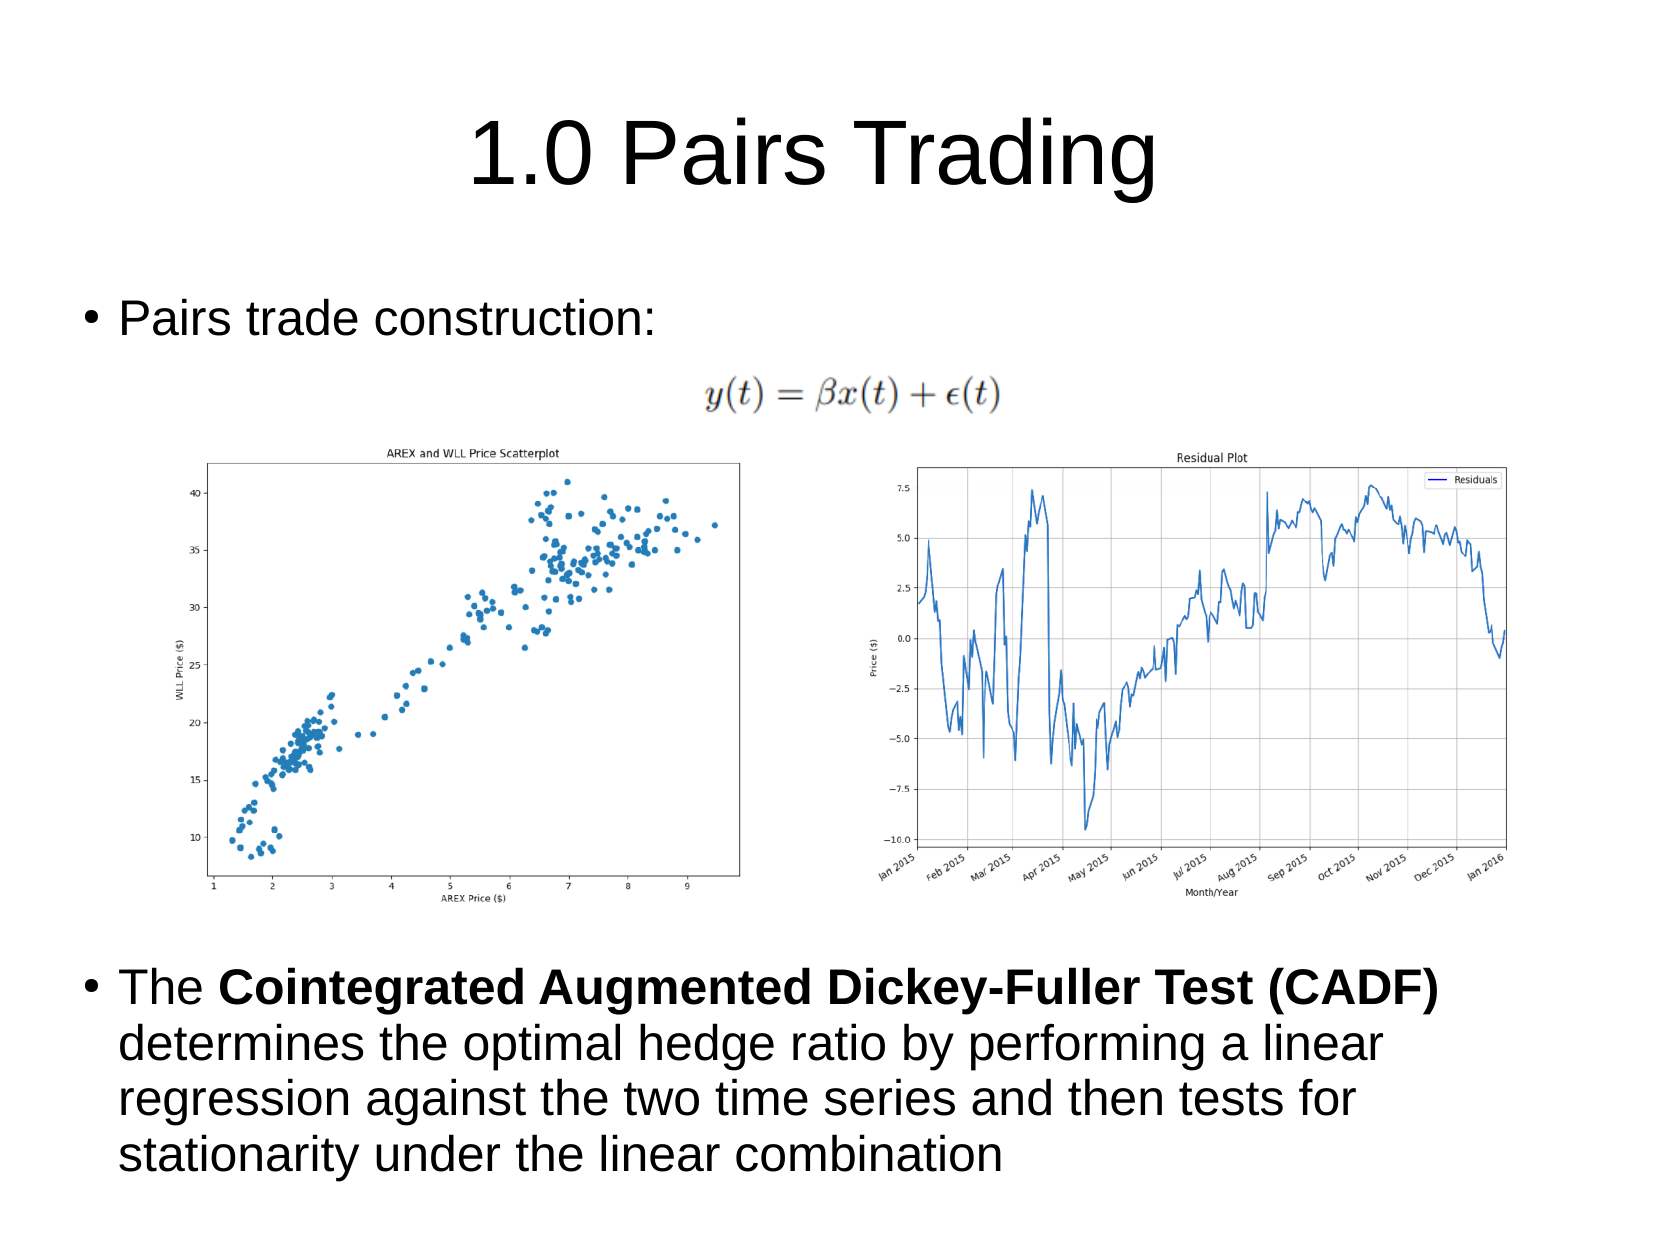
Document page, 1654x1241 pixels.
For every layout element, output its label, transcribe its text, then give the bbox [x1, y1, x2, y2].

subtitle Pairs trade construction: The Cointegrated Augmented Dickey-Fuller Test (CADF) determines the optimal hedge ratio by performing a linear regression against the two time series and then tests for stationarity under the linear combination [82, 290, 1571, 1184]
title 1.0 Pairs Trading [82, 49, 1571, 257]
picture [141, 354, 1548, 921]
